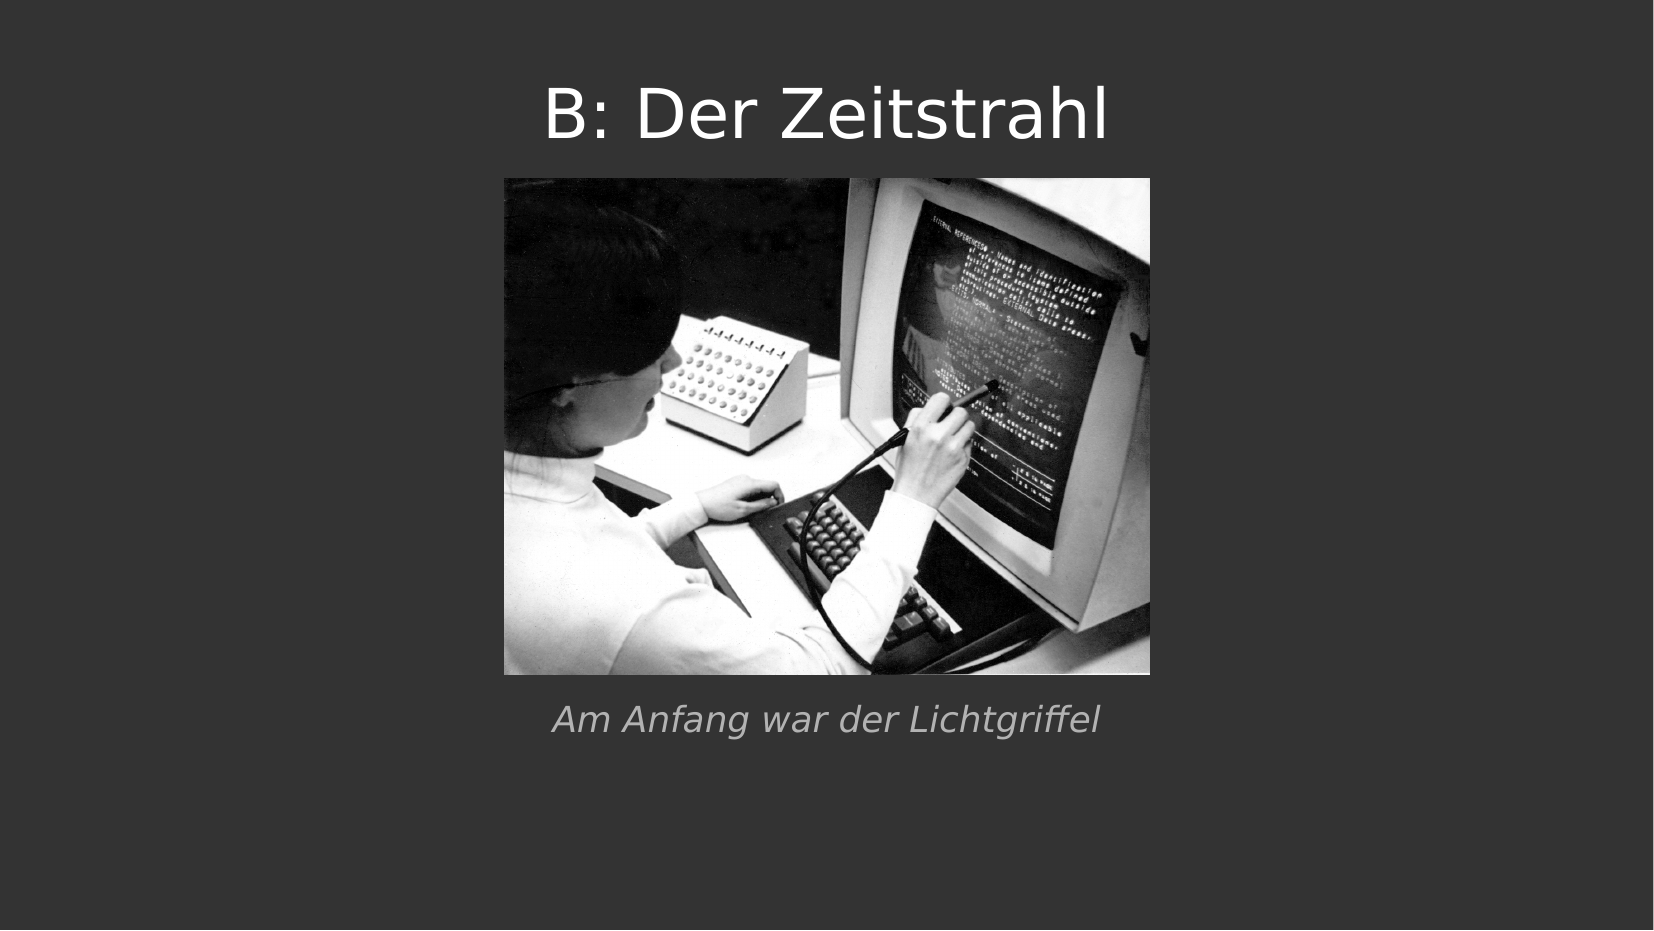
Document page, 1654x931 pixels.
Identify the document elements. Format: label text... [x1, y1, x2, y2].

list Am Anfang war der Lichtgriffel [82, 217, 1571, 758]
picture [504, 178, 1150, 676]
title B: Der Zeitstrahl [82, 37, 1571, 193]
